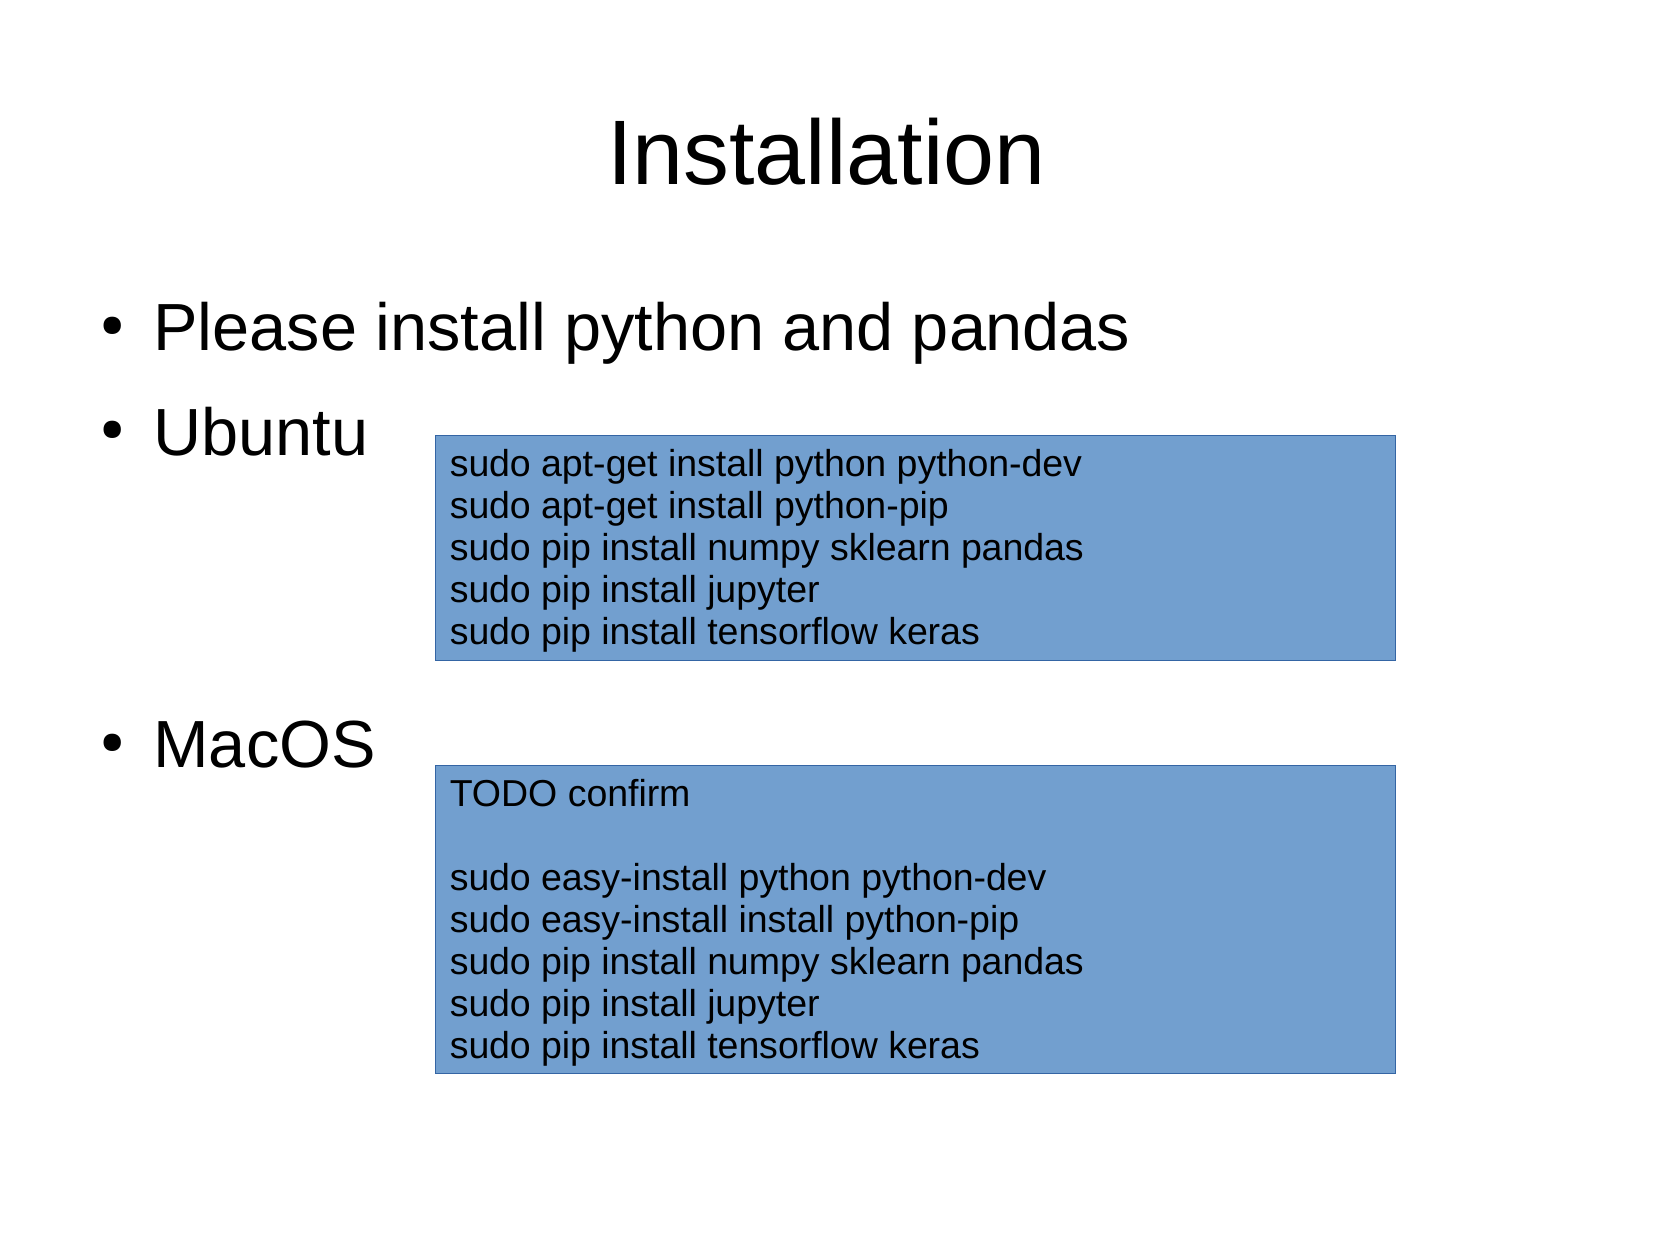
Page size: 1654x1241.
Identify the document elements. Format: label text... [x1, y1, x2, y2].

list Please install python and pandas Ubuntu MacOS [82, 290, 1571, 1010]
text_box TODO confirm sudo easy-install python python-dev sudo easy-install install python-pip sudo pip install numpy sklearn pandas sudo pip install jupyter sudo pip install tensorflow keras [435, 765, 1396, 1074]
title Installation [82, 49, 1571, 257]
text_box sudo apt-get install python python-dev sudo apt-get install python-pip sudo pip install numpy sklearn pandas sudo pip install jupyter sudo pip install tensorflow keras [435, 435, 1396, 661]
